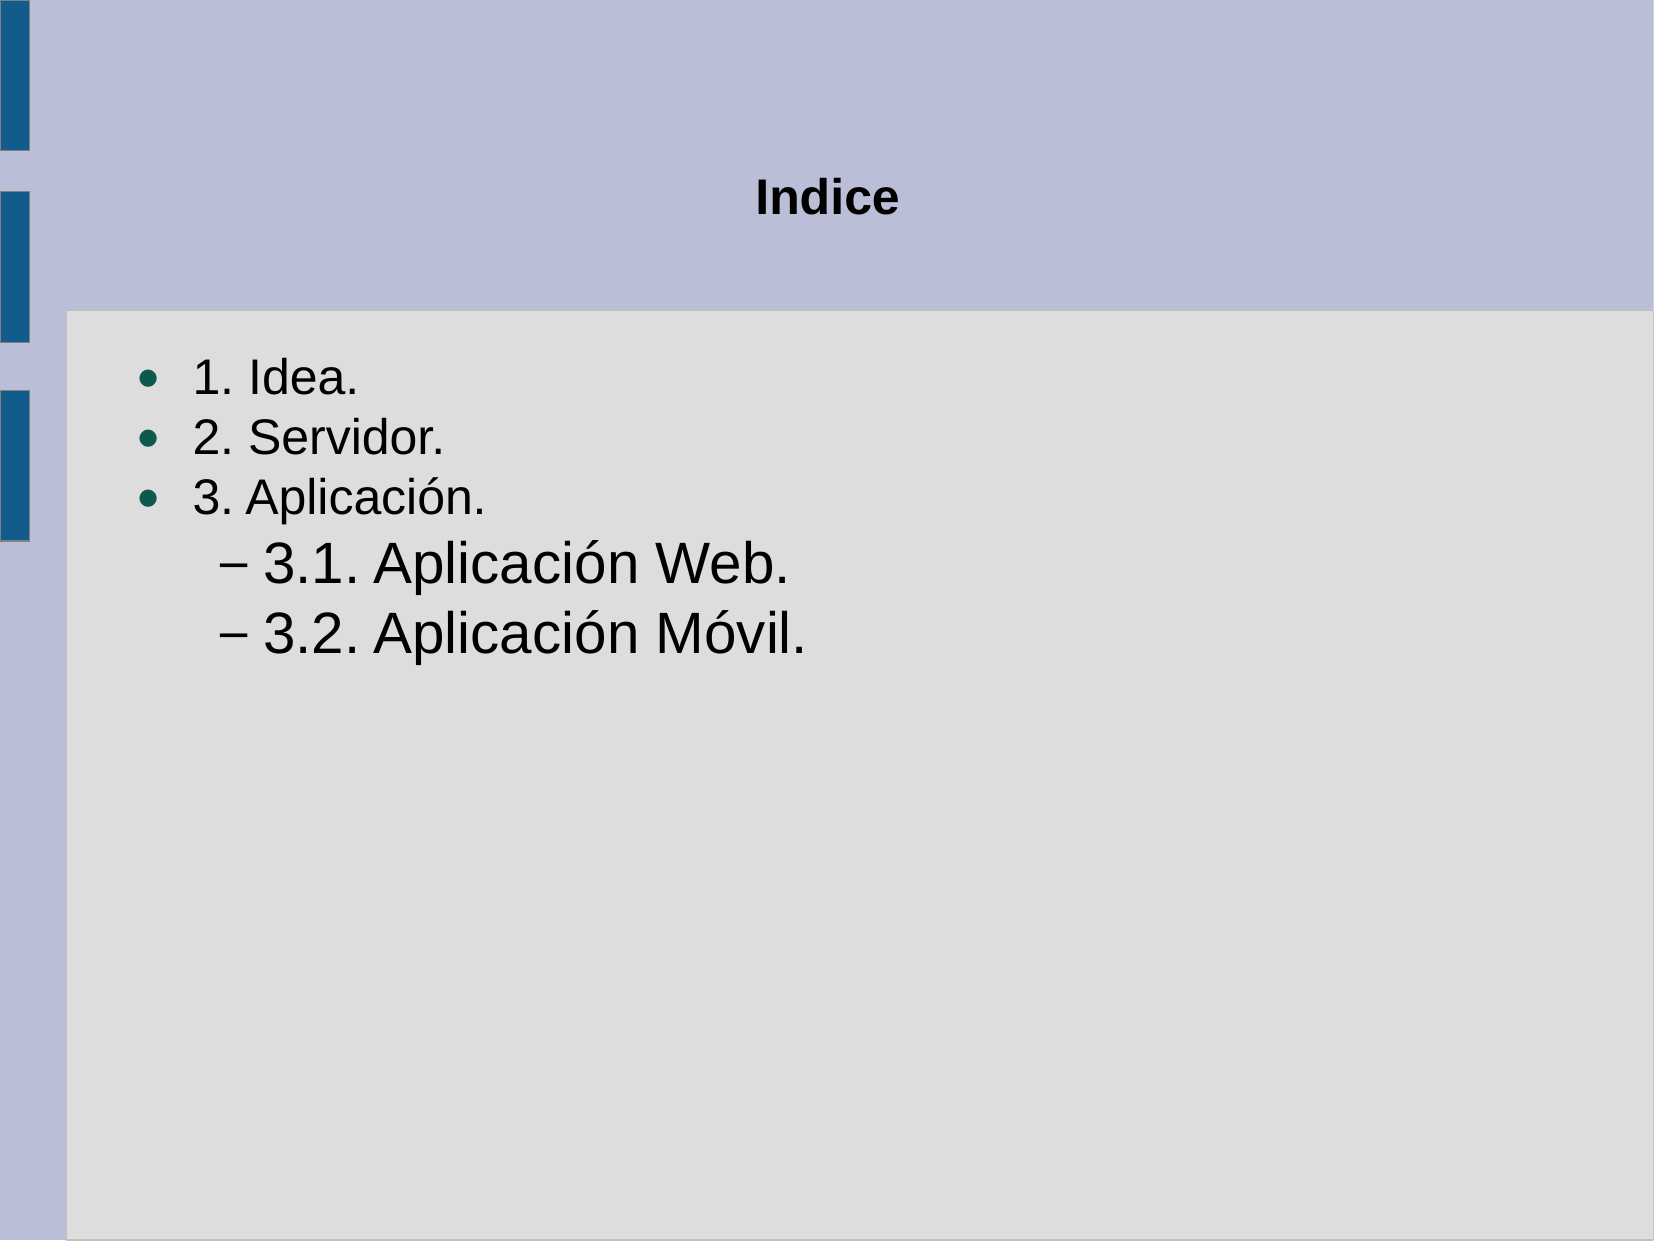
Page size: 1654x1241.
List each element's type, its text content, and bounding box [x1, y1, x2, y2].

text_box 1. Idea. 2. Servidor. 3. Aplicación. 3.1. Aplicación Web. 3.2. Aplicación Móvil. [121, 344, 1534, 1126]
text_box Indice [121, 91, 1534, 299]
